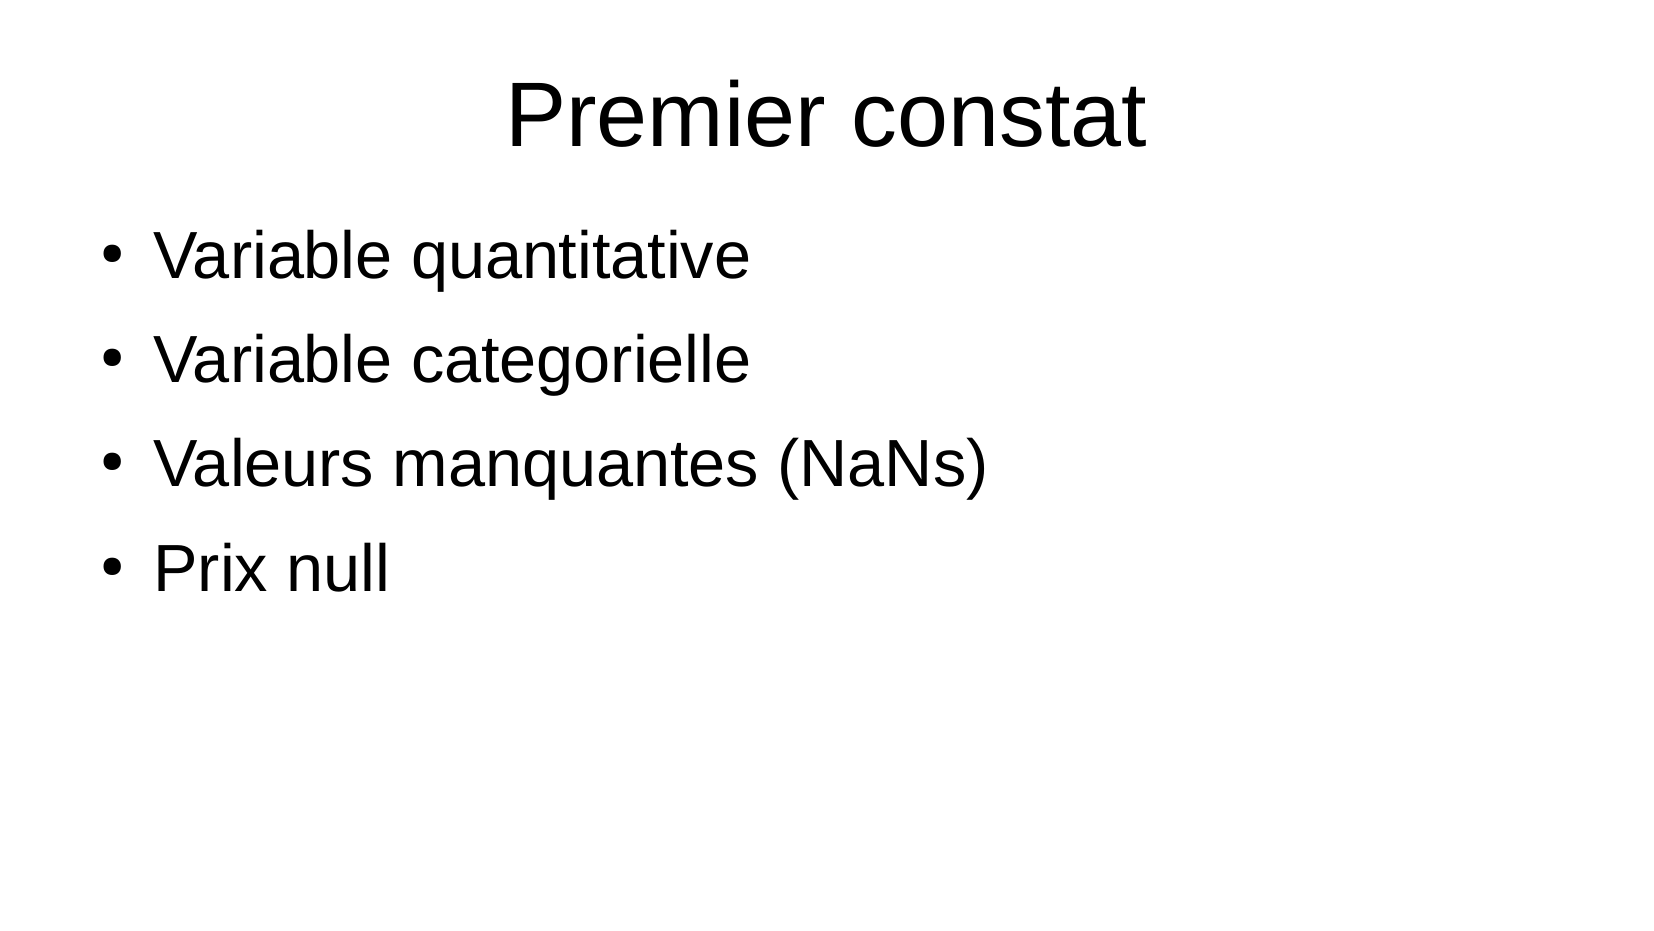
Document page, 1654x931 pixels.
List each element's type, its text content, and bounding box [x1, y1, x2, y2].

list Variable quantitative Variable categorielle Valeurs manquantes (NaNs) Prix null [82, 217, 1571, 758]
title Premier constat [82, 37, 1571, 193]
